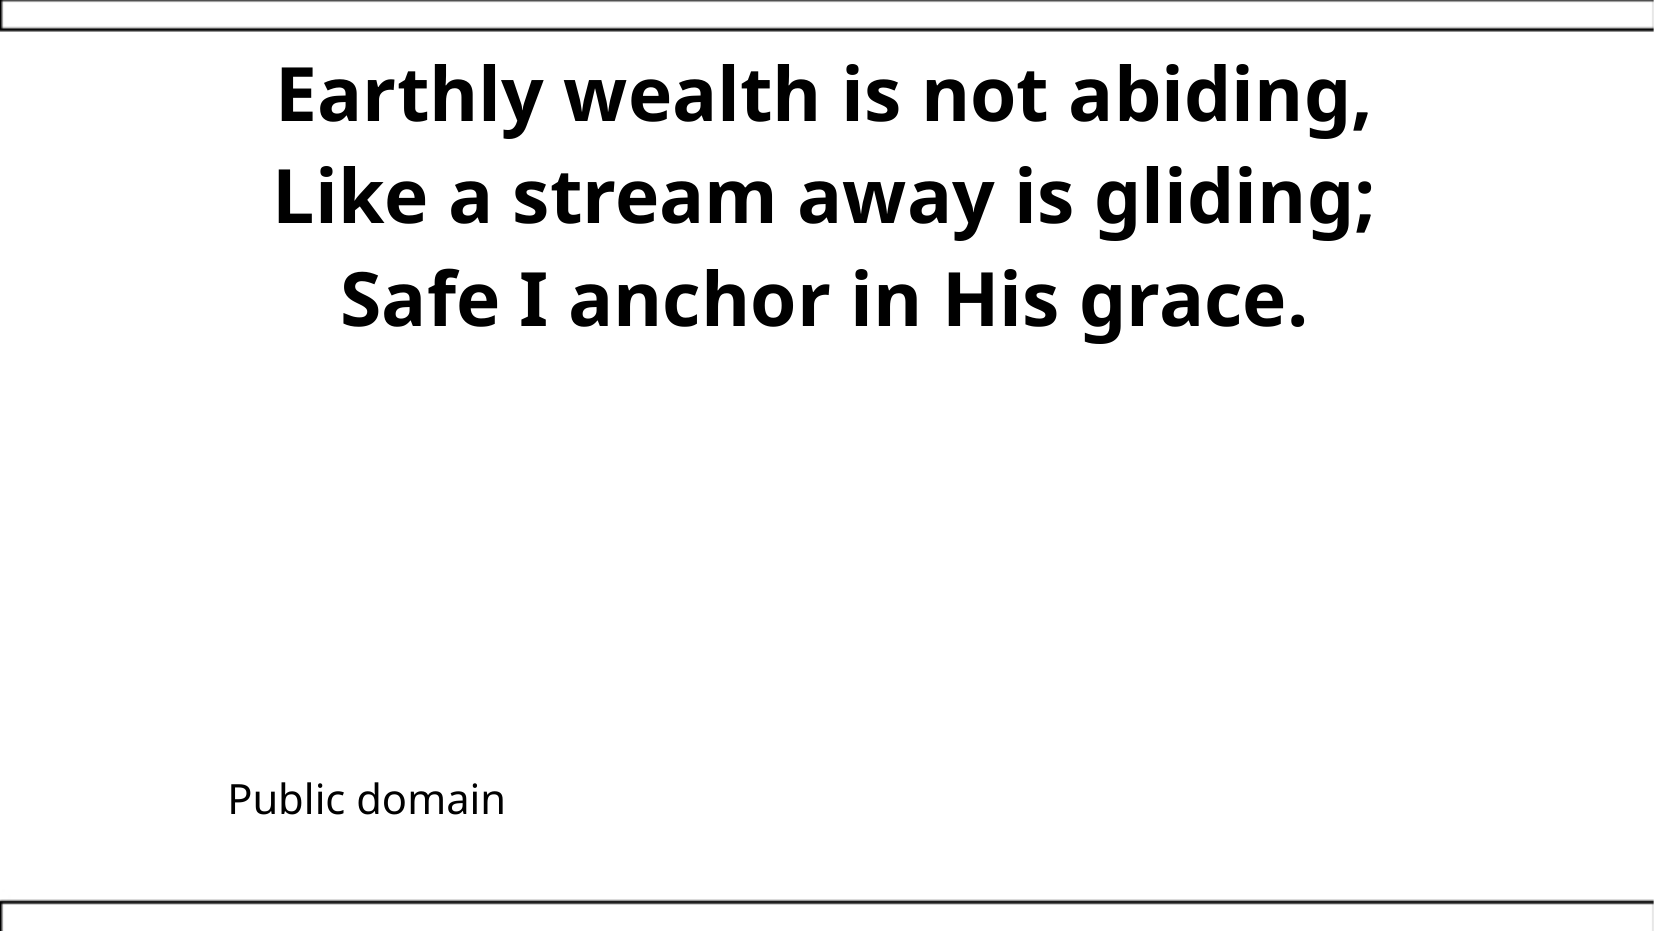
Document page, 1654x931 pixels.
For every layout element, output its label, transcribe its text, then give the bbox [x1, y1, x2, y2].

picture [0, 0, 1654, 931]
text_box Earthly wealth is not abiding, Like a stream away is gliding; Safe I anchor in His grace. Public domain [105, 34, 1546, 815]
